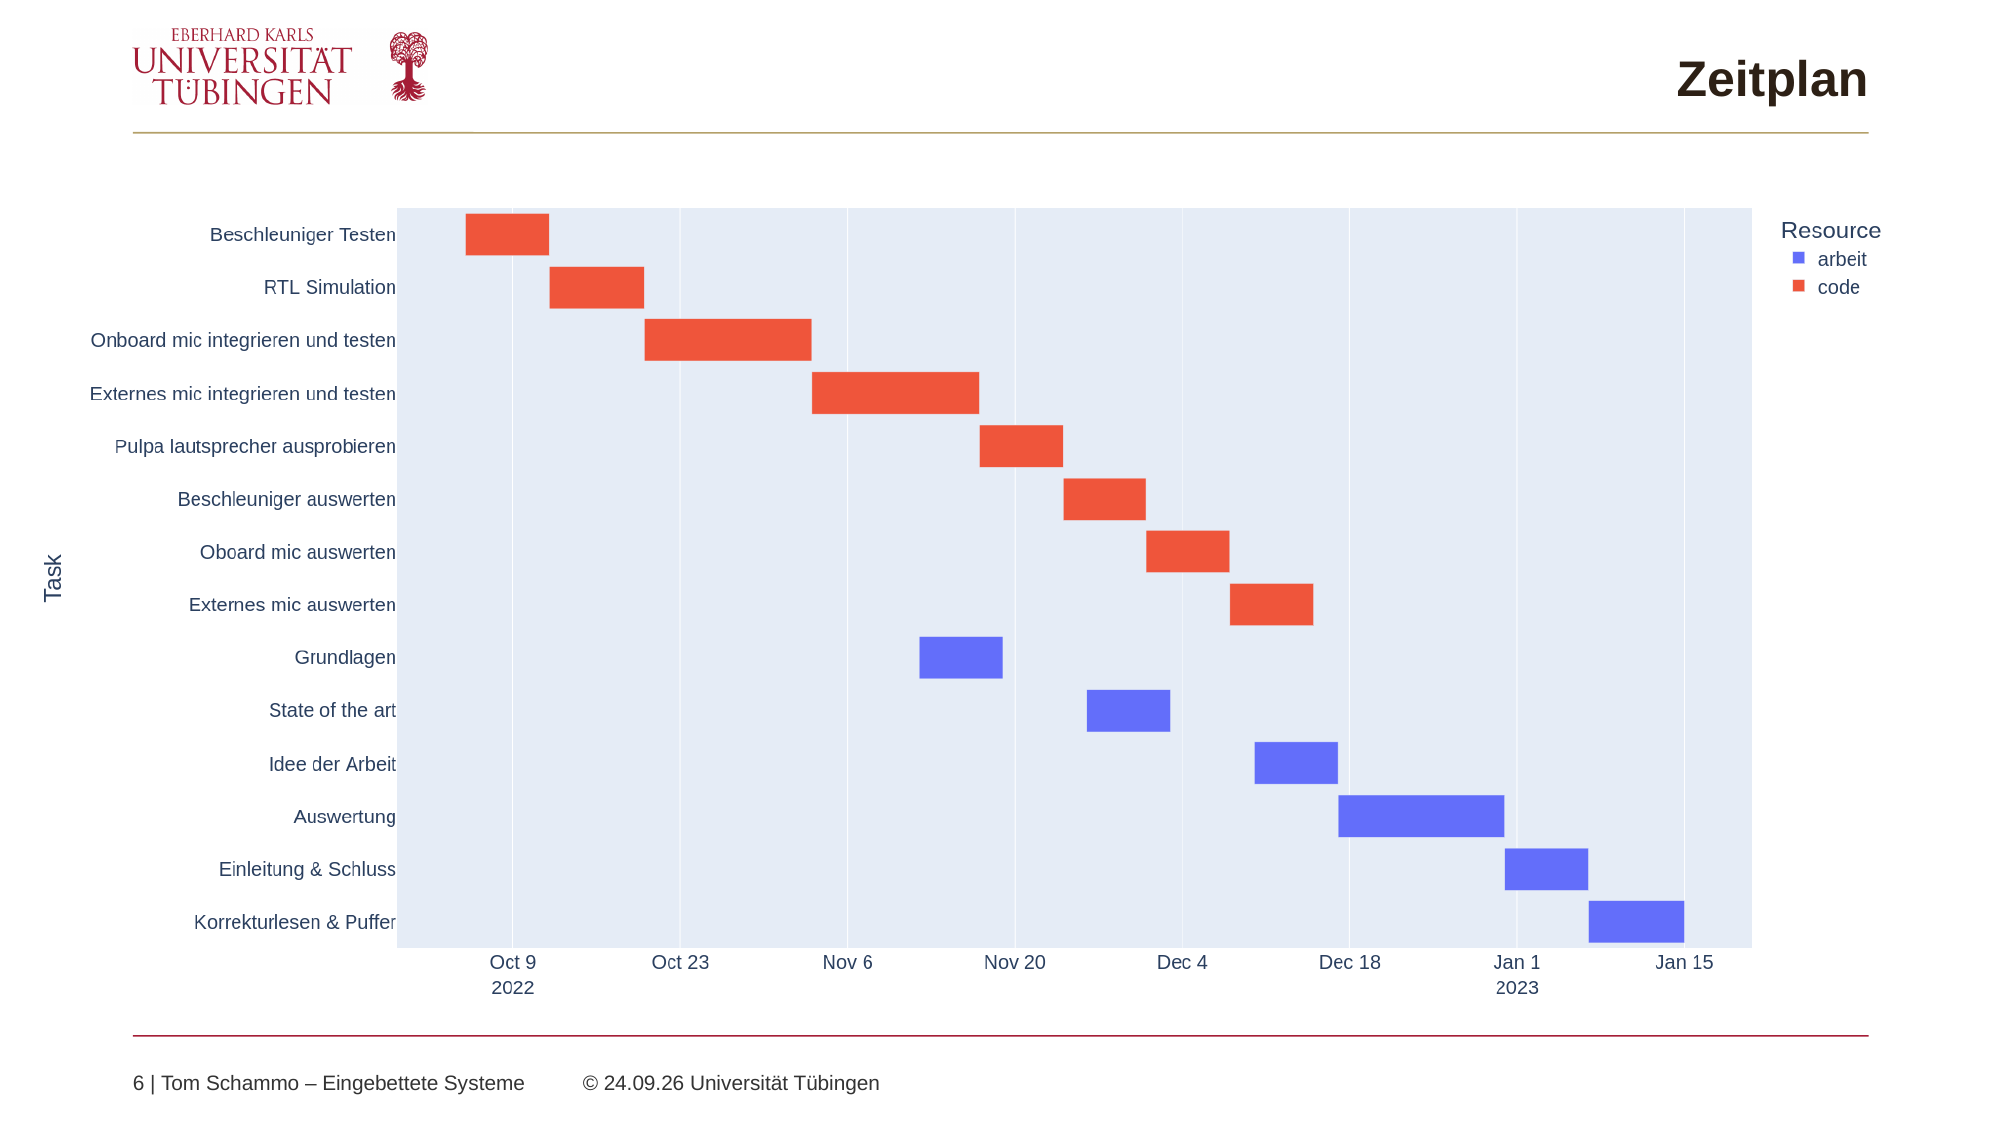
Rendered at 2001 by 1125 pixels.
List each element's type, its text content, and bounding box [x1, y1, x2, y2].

picture [132, 28, 428, 105]
title Zeitplan [512, 46, 1869, 107]
picture [37, 149, 1894, 1026]
